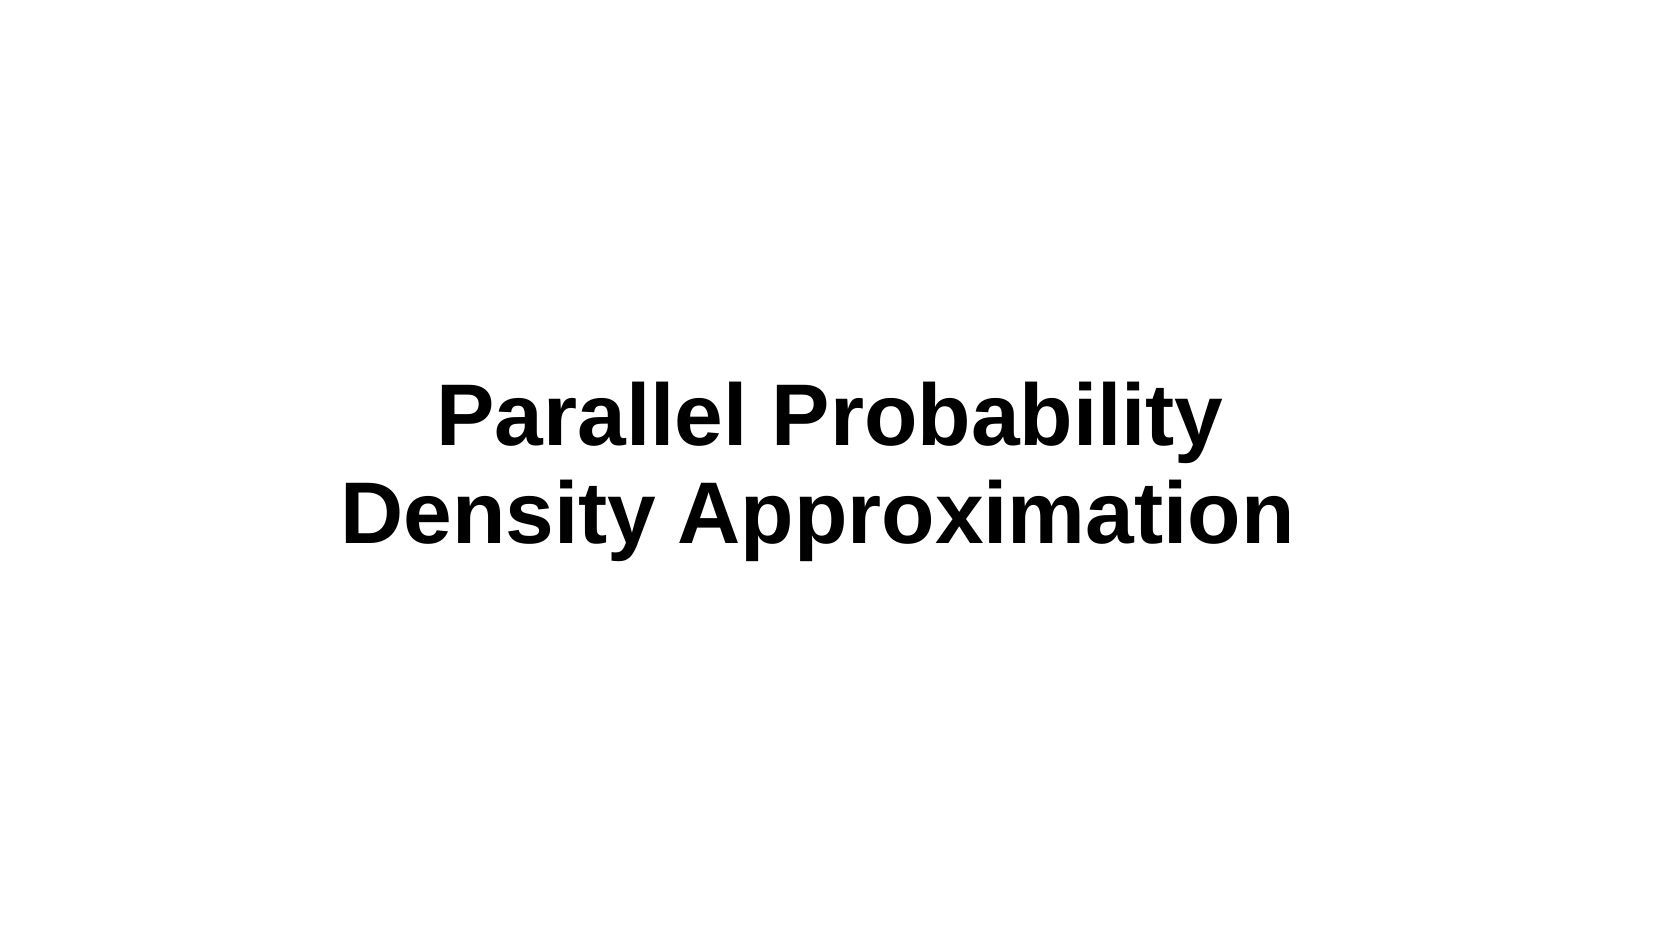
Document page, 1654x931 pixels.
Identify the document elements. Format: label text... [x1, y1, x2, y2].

text_box Parallel Probability Density Approximation [255, 264, 1336, 663]
